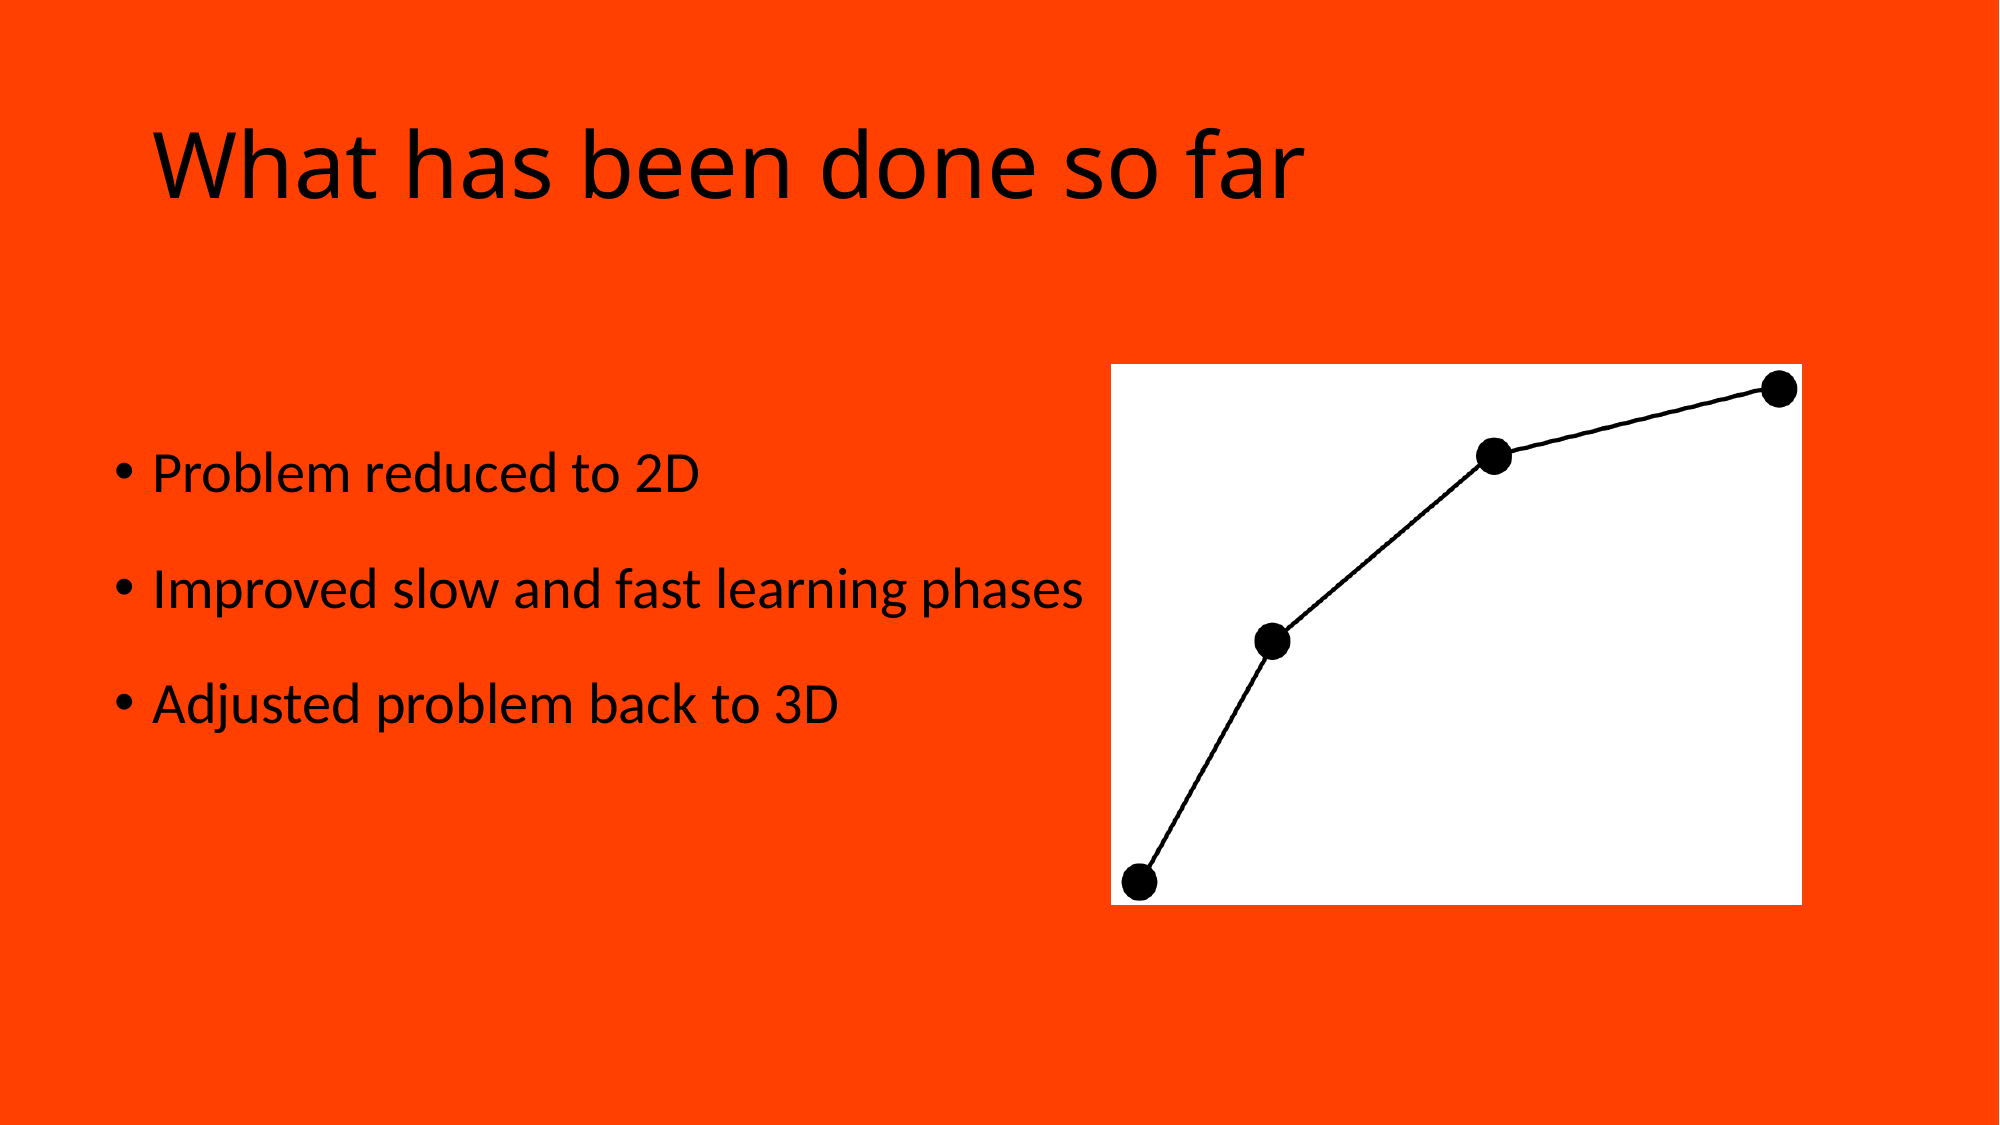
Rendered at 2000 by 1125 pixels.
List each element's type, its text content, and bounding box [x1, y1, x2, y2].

list Problem reduced to 2D Improved slow and fast learning phases Adjusted problem back to 3D [99, 263, 1900, 916]
picture [1111, 364, 1802, 905]
title What has been done so far [137, 59, 1862, 263]
